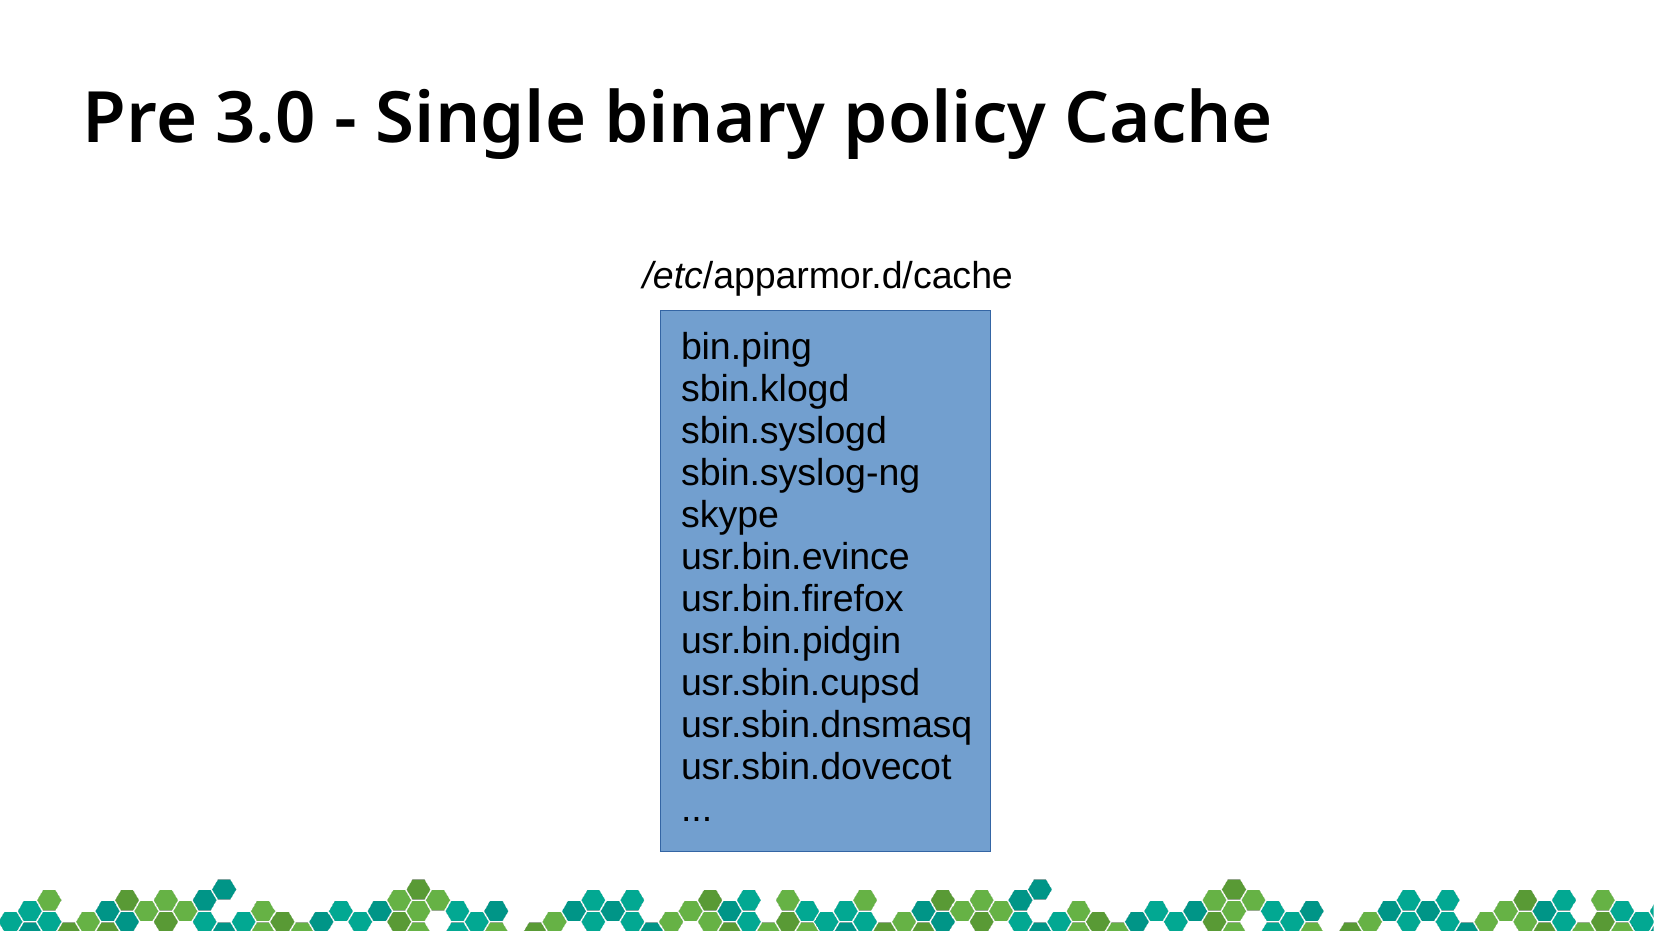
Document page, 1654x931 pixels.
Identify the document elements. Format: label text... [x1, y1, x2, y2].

title Pre 3.0 - Single binary policy Cache [82, 37, 1571, 193]
text_box /etc/apparmor.d/cache [627, 247, 1028, 305]
text_box bin.ping sbin.klogd sbin.syslogd sbin.syslog-ng skype usr.bin.evince usr.bin.firefox usr.bin.pidgin usr.sbin.cupsd usr.sbin.dnsmasq usr.sbin.dovecot ... [666, 318, 988, 880]
picture [0, 871, 1654, 931]
text_box [660, 310, 991, 852]
